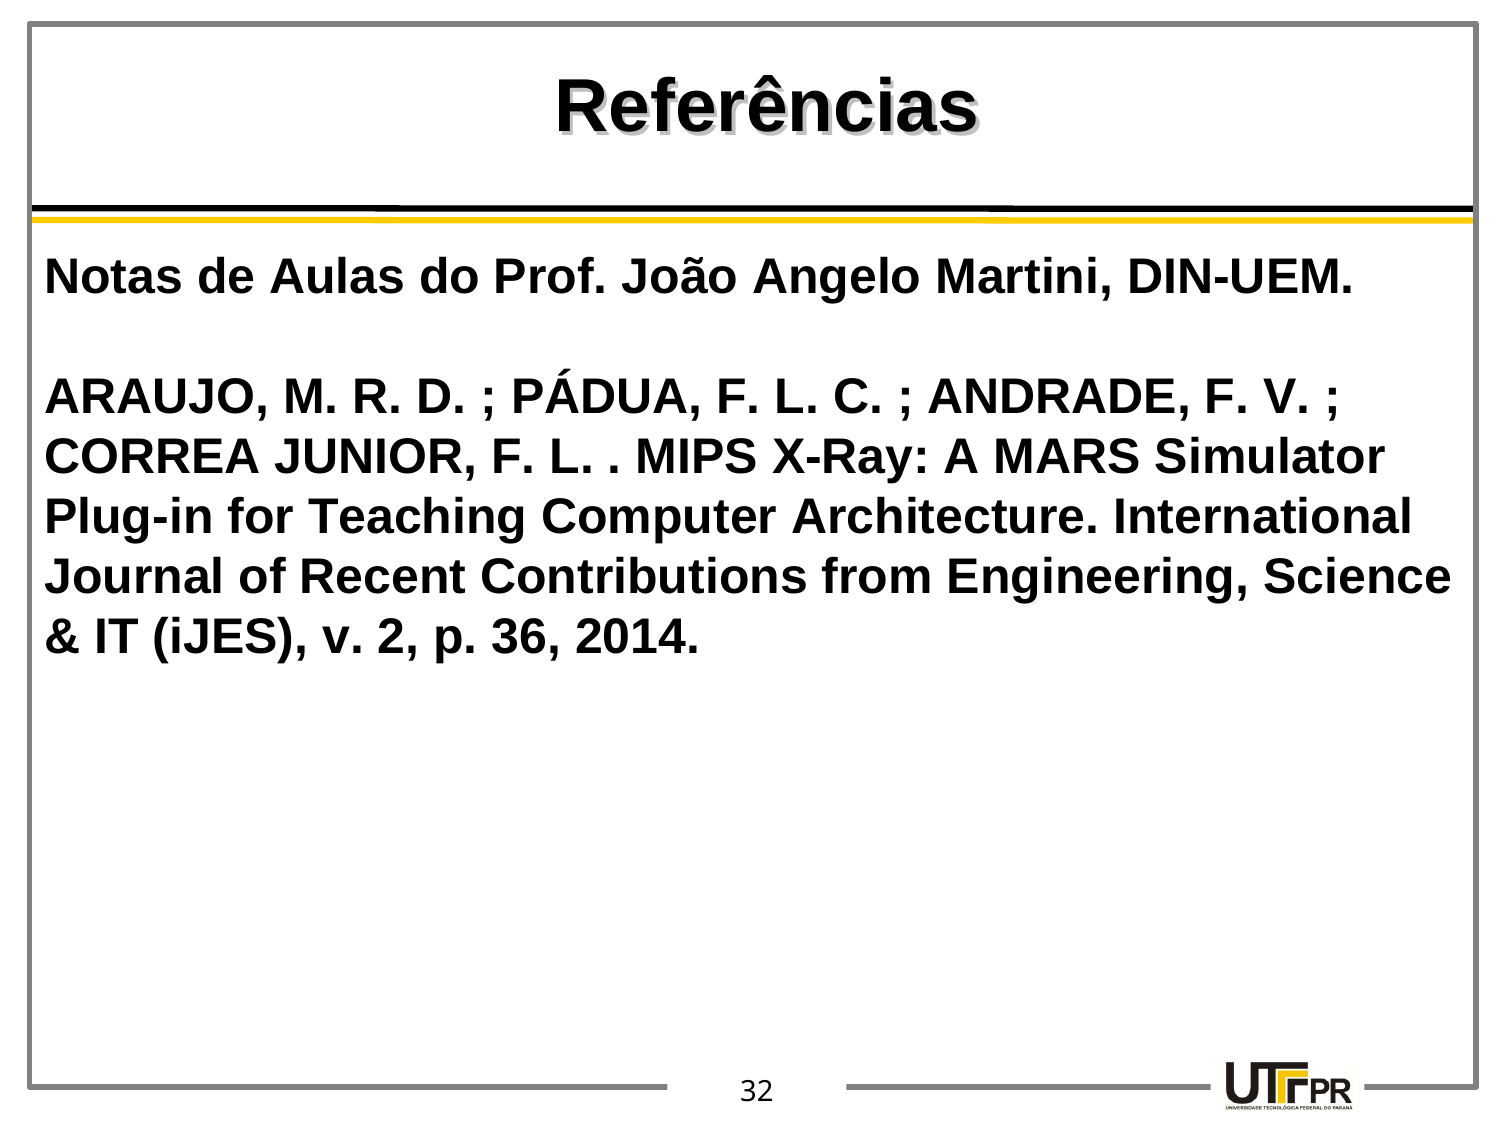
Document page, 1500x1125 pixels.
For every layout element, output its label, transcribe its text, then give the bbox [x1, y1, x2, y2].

title Referências [29, 59, 1477, 207]
picture [1225, 1062, 1353, 1110]
text_box Notas de Aulas do Prof. João Angelo Martini, DIN-UEM. ARAUJO, M. R. D. ; PÁDUA, F. L. C. ; ANDRADE, F. V. ; CORREA JUNIOR, F. L. . MIPS X-Ray: A MARS Simulator Plug-in for Teaching Computer Architecture. International Journal of Recent Contributions from Engineering, Science & IT (iJES), v. 2, p. 36, 2014. [29, 236, 1477, 732]
